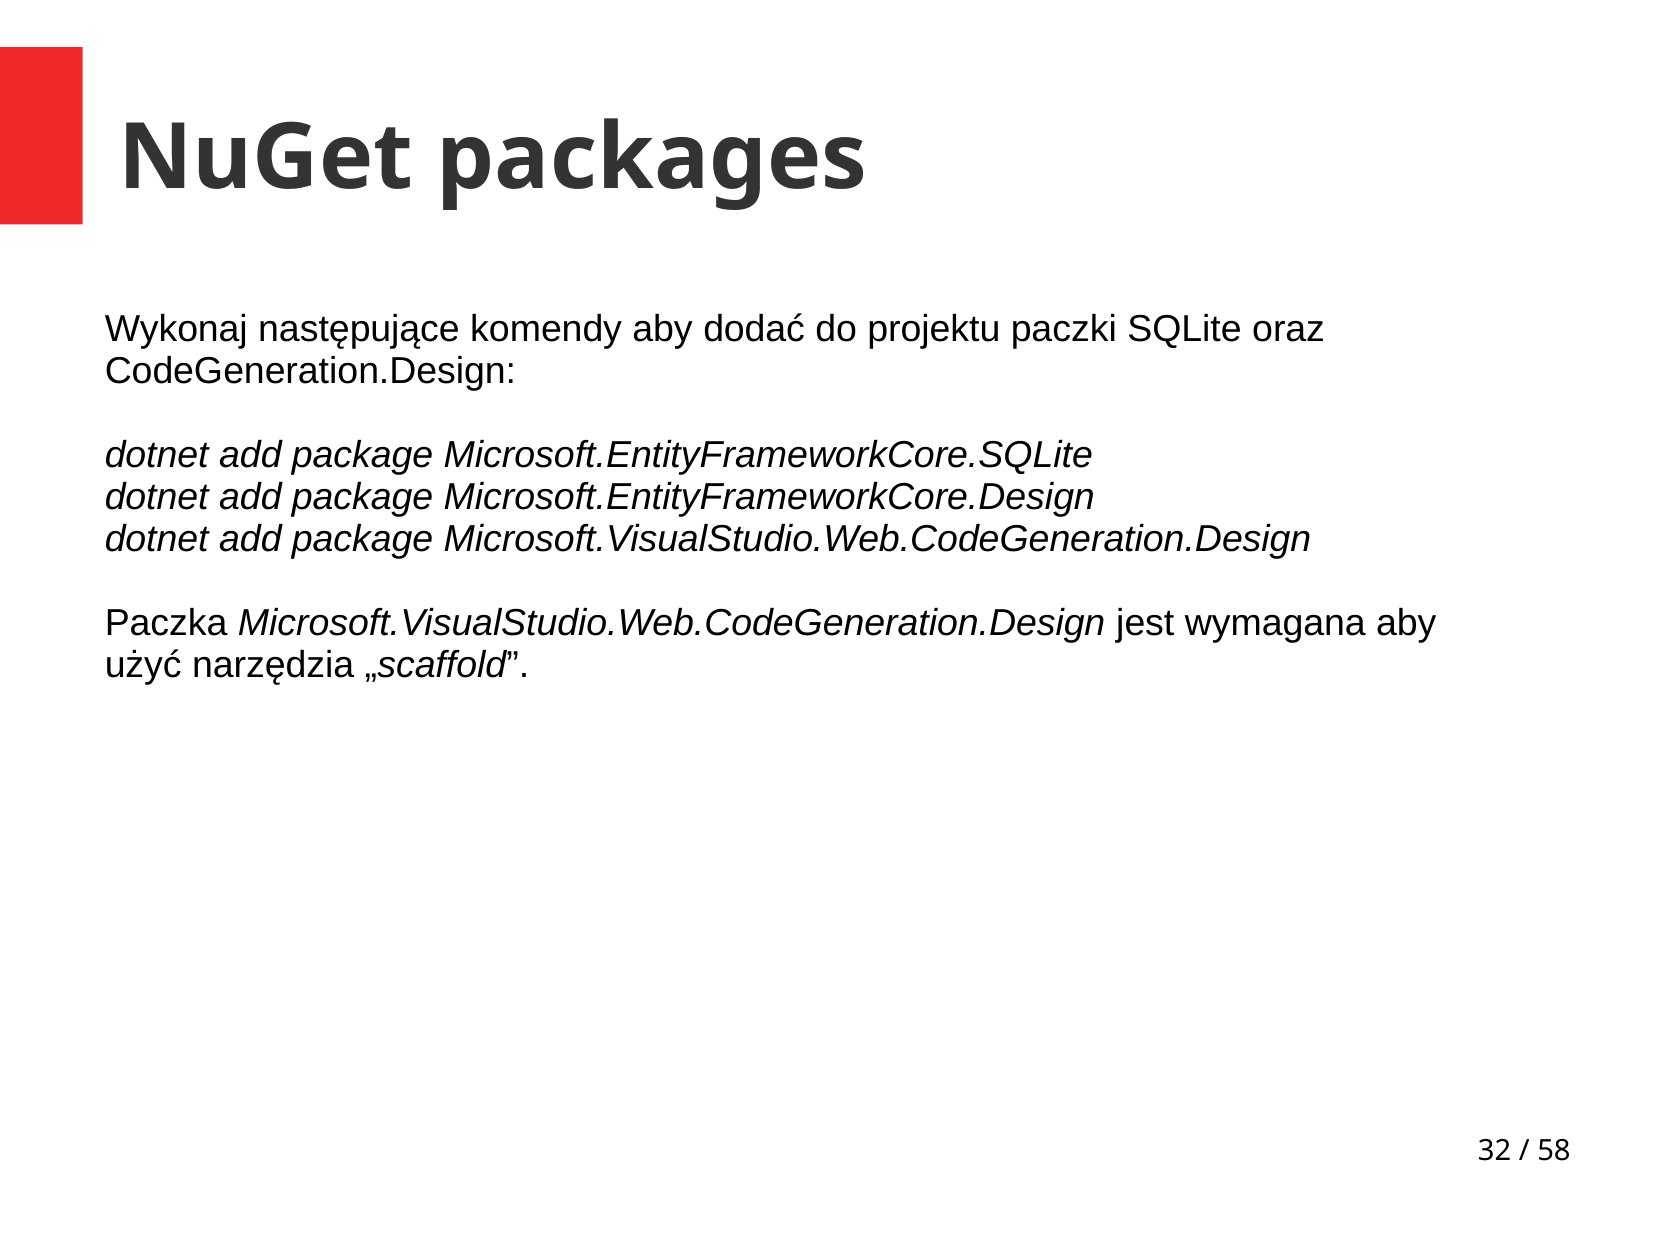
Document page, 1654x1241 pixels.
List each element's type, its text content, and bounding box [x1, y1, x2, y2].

text_box Wykonaj następujące komendy aby dodać do projektu paczki SQLite oraz CodeGeneration.Design: dotnet add package Microsoft.EntityFrameworkCore.SQLite dotnet add package Microsoft.EntityFrameworkCore.Design dotnet add package Microsoft.VisualStudio.Web.CodeGeneration.Design Paczka Microsoft.VisualStudio.Web.CodeGeneration.Design jest wymagana aby użyć narzędzia „scaffold”. [90, 300, 1531, 693]
title NuGet packages [118, 49, 1571, 257]
